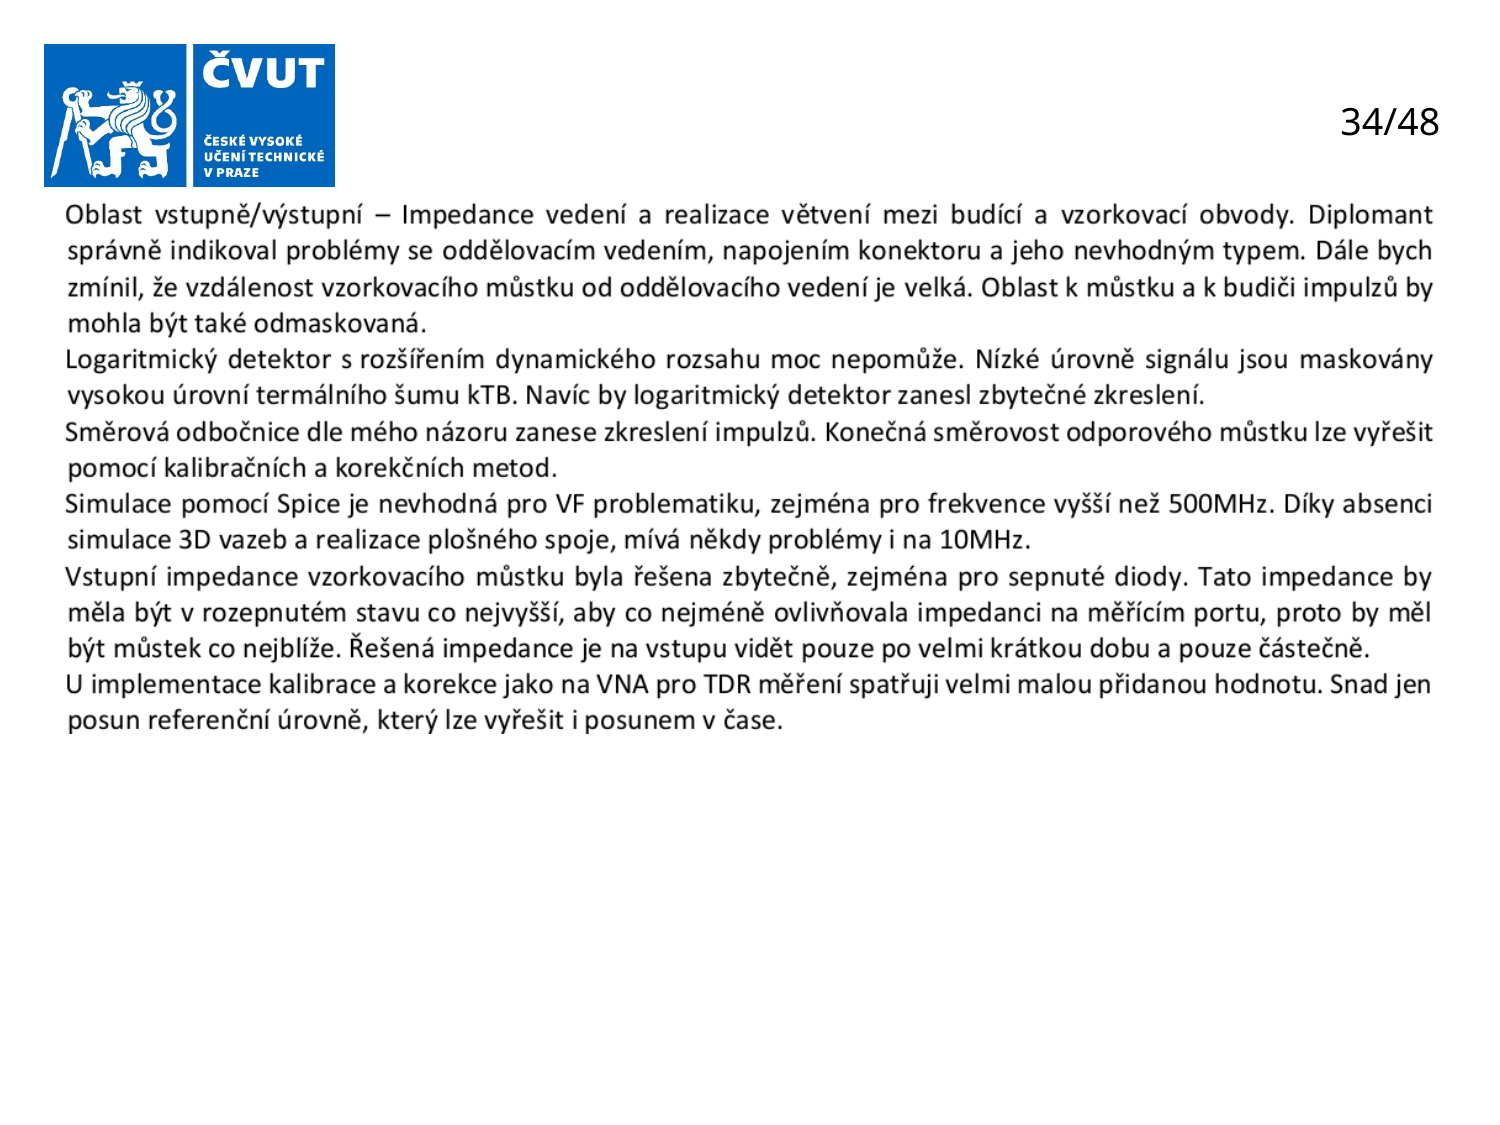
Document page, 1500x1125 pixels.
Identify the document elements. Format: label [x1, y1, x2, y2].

picture [60, 194, 1441, 734]
picture [44, 44, 335, 187]
